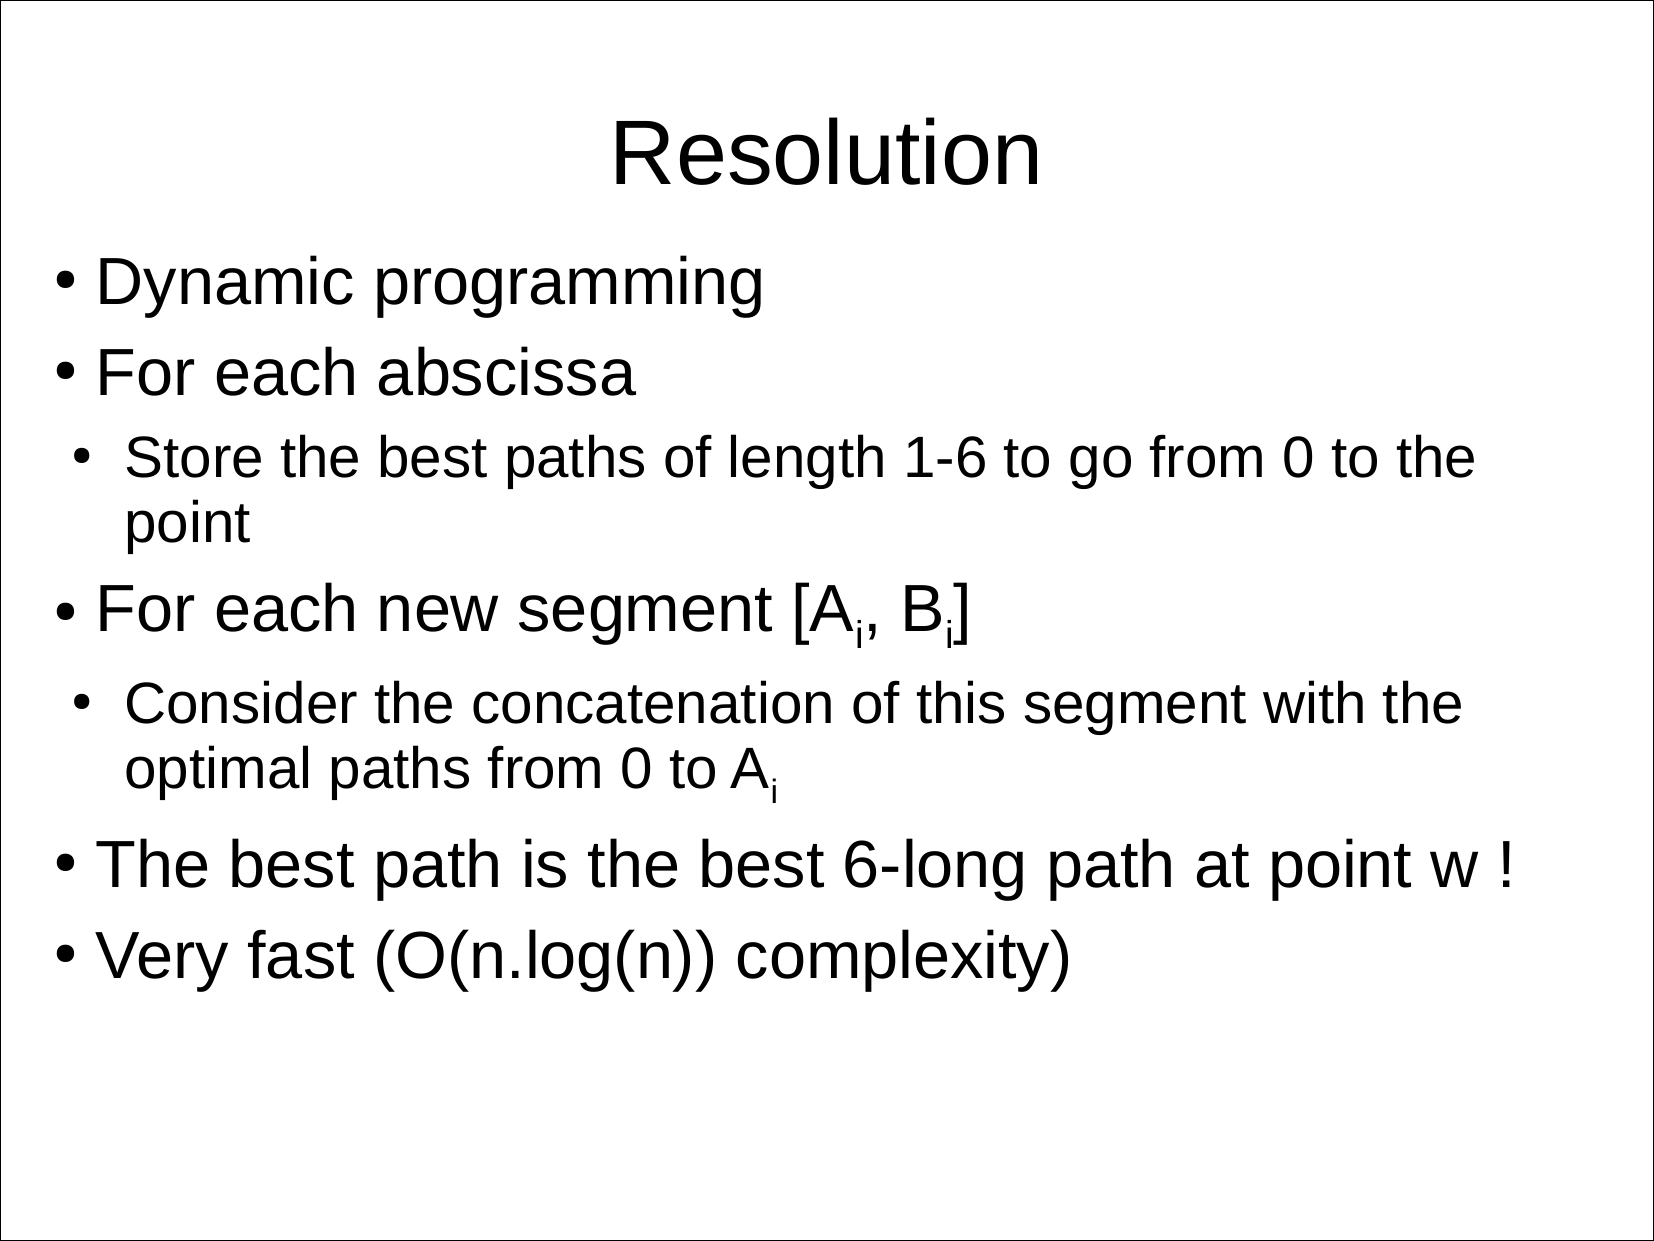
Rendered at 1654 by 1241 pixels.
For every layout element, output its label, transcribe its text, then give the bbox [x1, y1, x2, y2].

title Resolution [82, 49, 1571, 236]
list Dynamic programming For each abscissa Store the best paths of length 1-6 to go from 0 to the point For each new segment [Ai, Bi] Consider the concatenation of this segment with the optimal paths from 0 to Ai The best path is the best 6-long path at point w ! Very fast (O(n.log(n)) complexity) [38, 236, 1615, 1181]
